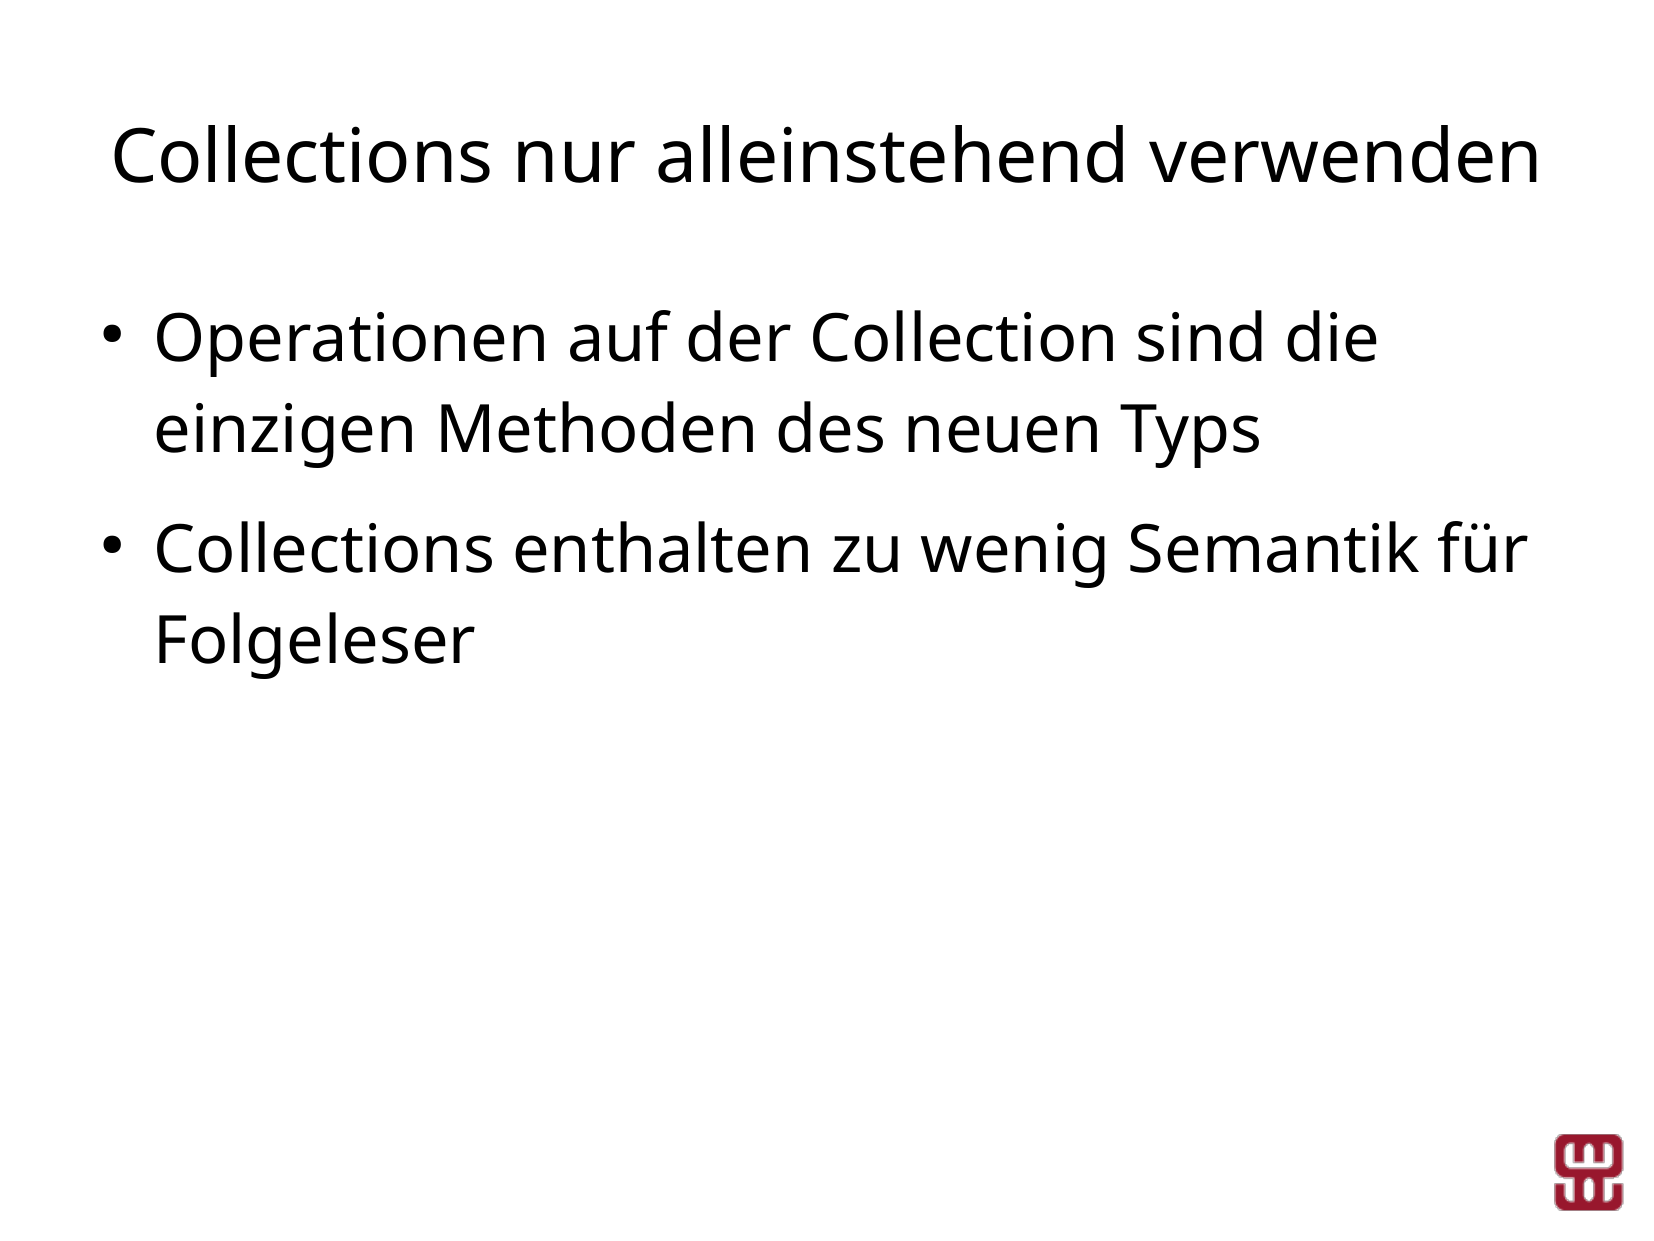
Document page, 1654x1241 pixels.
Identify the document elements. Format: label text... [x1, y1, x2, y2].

picture [1553, 1133, 1625, 1214]
list Operationen auf der Collection sind die einzigen Methoden des neuen Typs Collections enthalten zu wenig Semantik für Folgeleser [82, 290, 1571, 1094]
title Collections nur alleinstehend verwenden [82, 56, 1571, 250]
